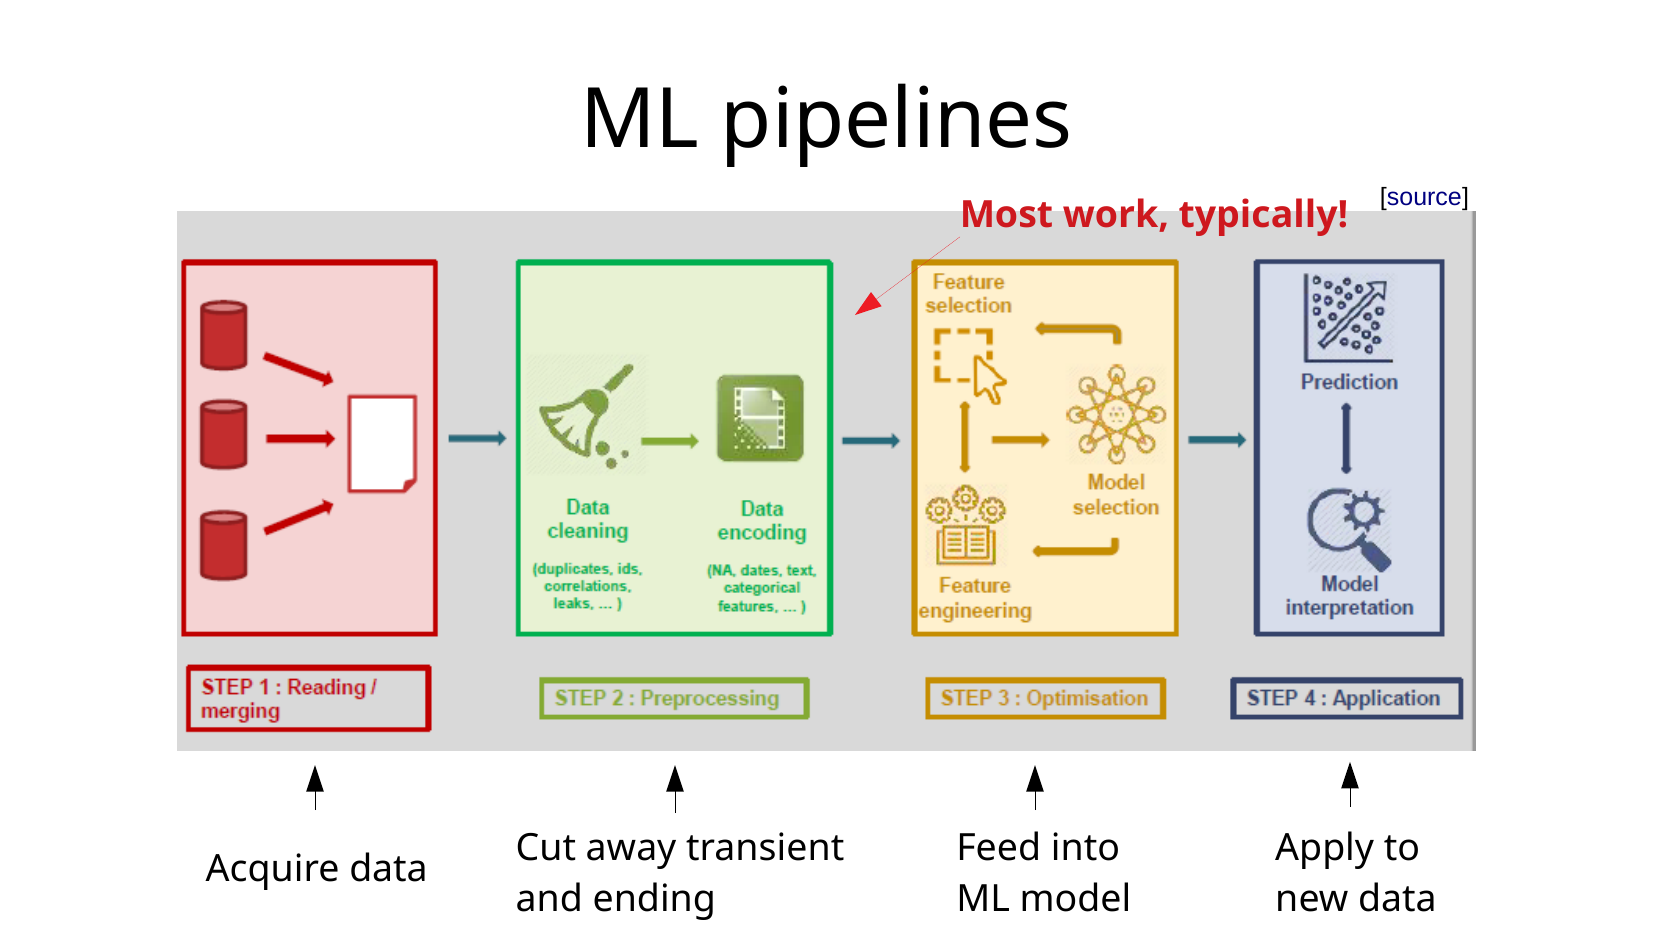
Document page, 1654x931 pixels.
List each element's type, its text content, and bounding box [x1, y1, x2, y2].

text_box Acquire data [190, 834, 431, 894]
text_box Most work, typically! [945, 180, 1344, 240]
title ML pipelines [82, 37, 1571, 193]
text_box Apply to new data [1260, 813, 1443, 918]
text_box Feed into ML model [941, 813, 1137, 918]
text_box Cut away transient and ending [500, 813, 842, 918]
text_box [source] [1365, 175, 1484, 218]
picture [177, 211, 1476, 751]
